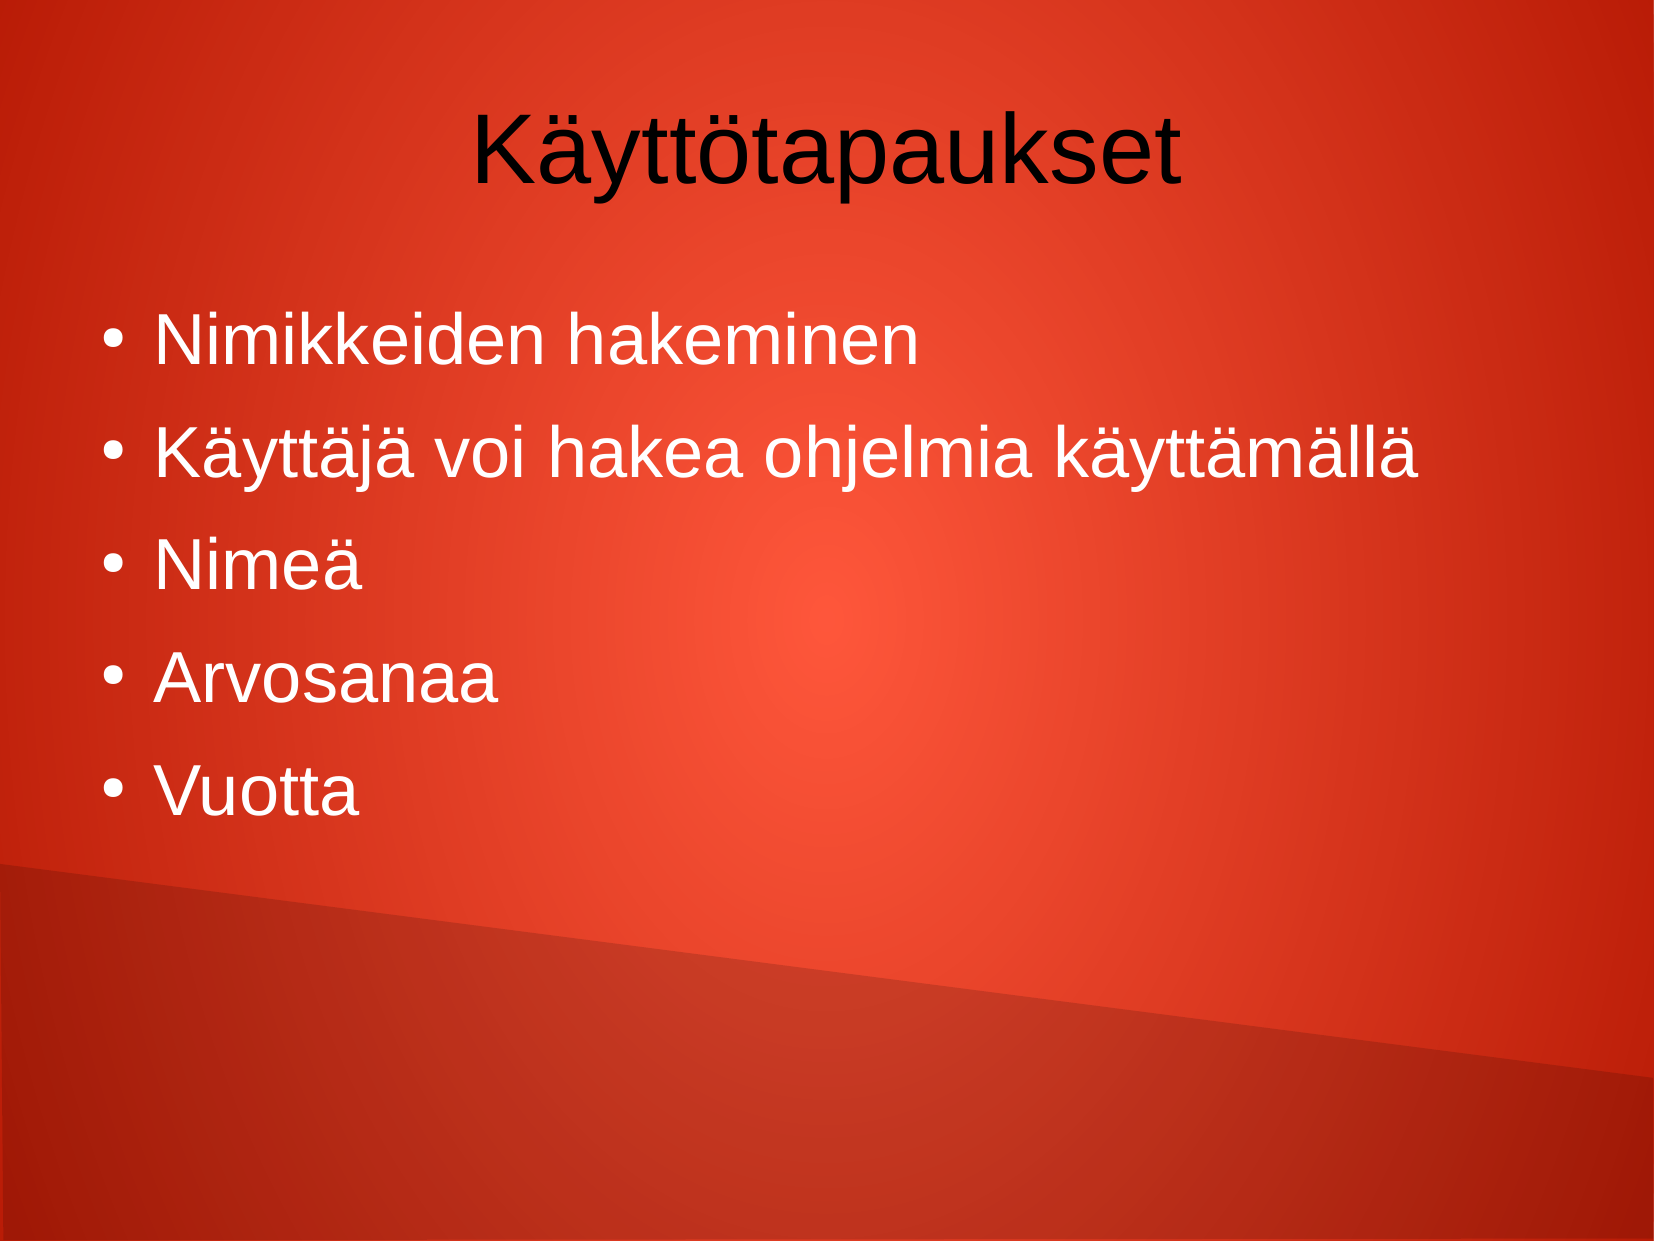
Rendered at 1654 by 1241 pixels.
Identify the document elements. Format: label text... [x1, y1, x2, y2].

list Nimikkeiden hakeminen Käyttäjä voi hakea ohjelmia käyttämällä Nimeä Arvosanaa Vuotta [82, 299, 1571, 1019]
title Käyttötapaukset [82, 47, 1571, 252]
